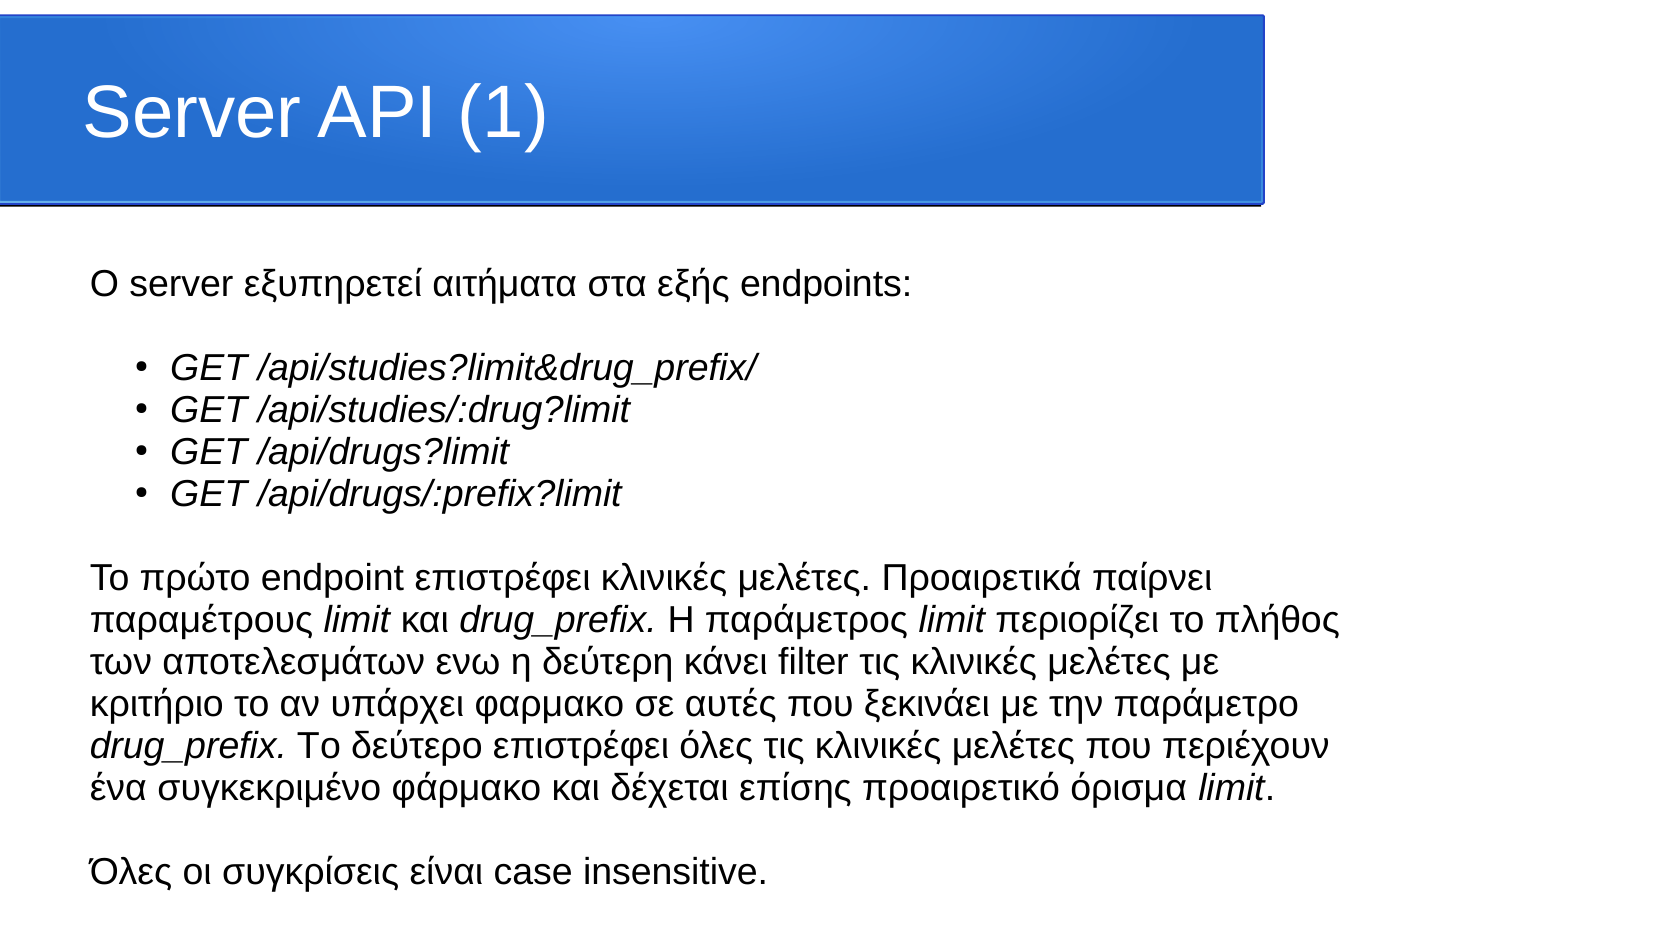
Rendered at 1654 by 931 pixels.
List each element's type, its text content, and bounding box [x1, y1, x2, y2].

title Server API (1) [82, 35, 1235, 189]
text_box O server εξυπηρετεί αιτήματα στα εξής endpoints: GET /api/studies?limit&drug_prefix/ GET /api/studies/:drug?limit GET /api/drugs?limit GET /api/drugs/:prefix?limit Το πρώτο endpoint επιστρέφει κλινικές μελέτες. Προαιρετικά παίρνει παραμέτρους limit και drug_prefix. Η παράμετρος limit περιορίζει το πλήθος των αποτελεσμάτων ενω η δεύτερη κάνει filter τις κλινικές μελέτες με κριτήριο το αν υπάρχει φαρμακο σε αυτές που ξεκινάει με την παράμετρο drug_prefix. Tο δεύτερο επιστρέφει όλες τις κλινικές μελέτες που περιέχουν ένα συγκεκριμένο φάρμακο και δέχεται επίσης προαιρετικό όρισμα limit. Όλες οι συγκρίσεις είναι case insensitive. [75, 255, 1366, 901]
